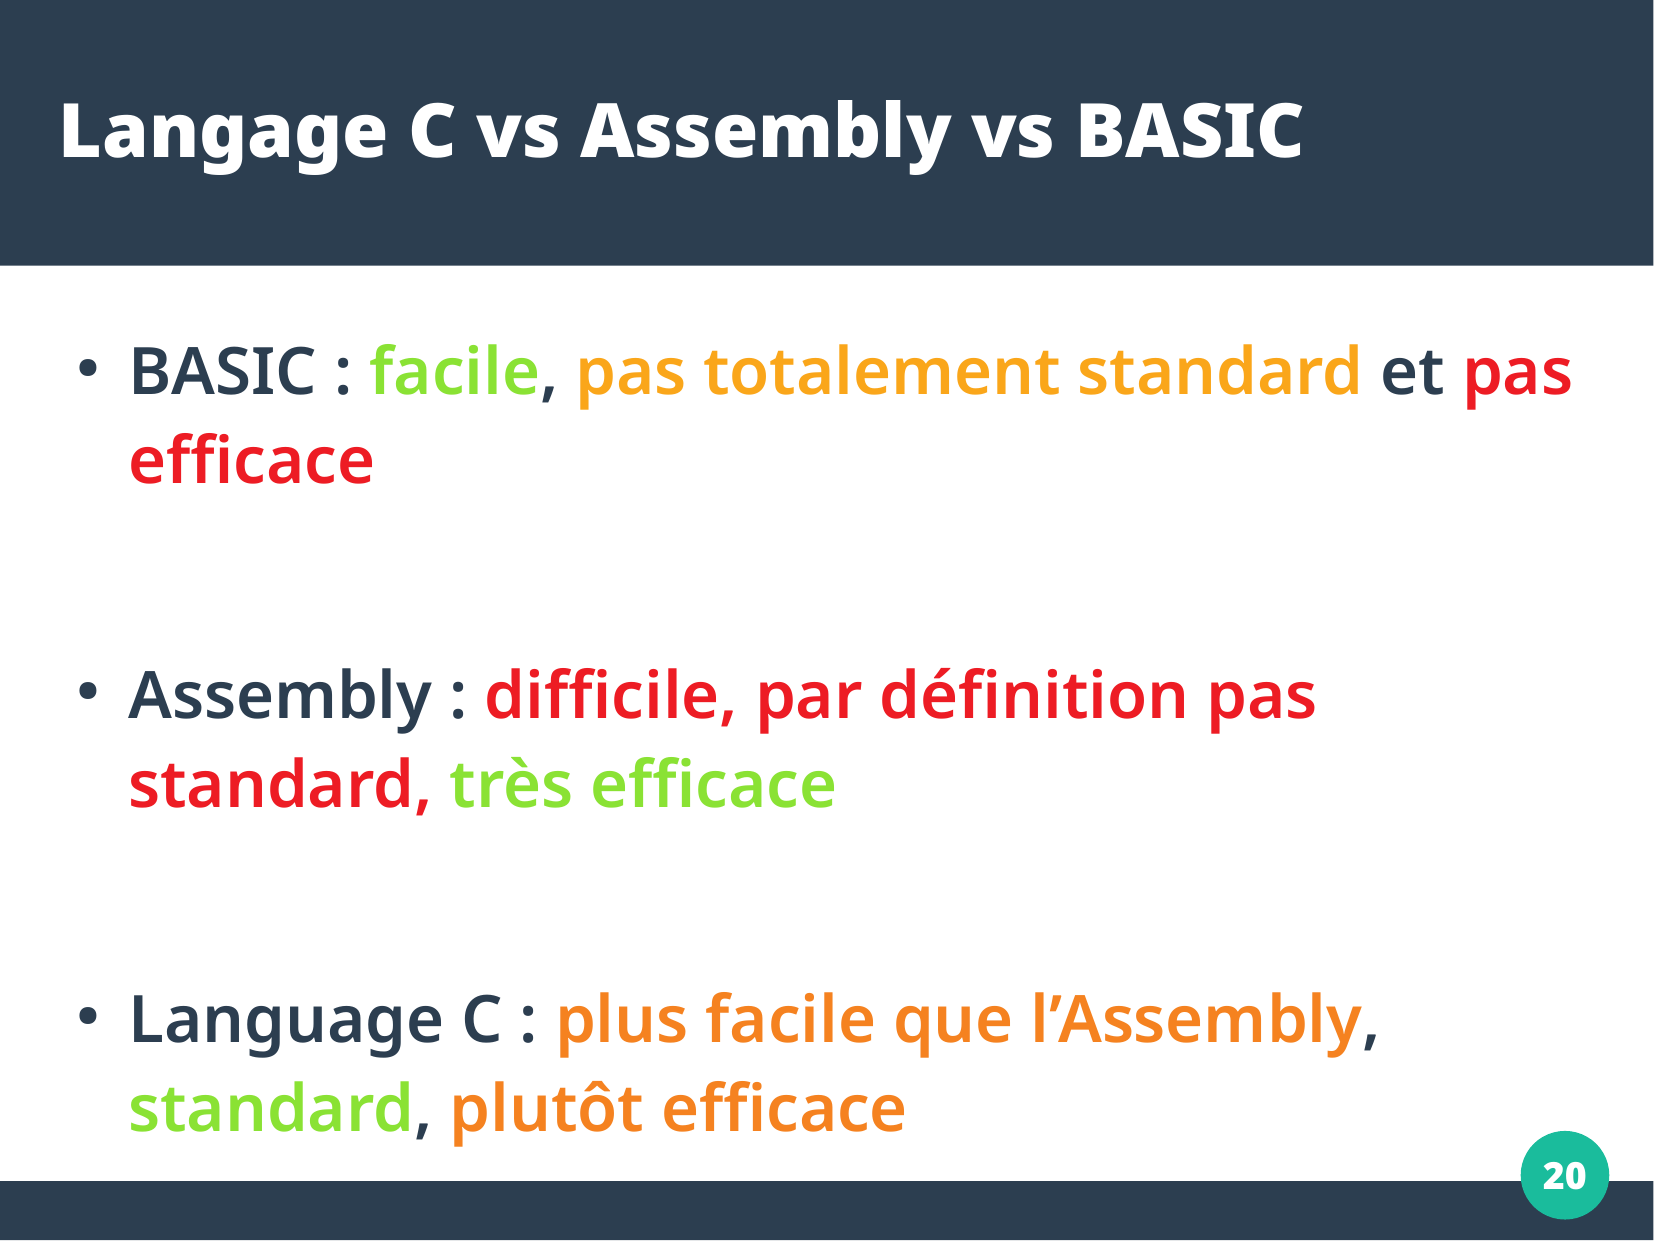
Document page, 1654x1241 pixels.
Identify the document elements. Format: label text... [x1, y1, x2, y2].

list BASIC : facile, pas totalement standard et pas efficace Assembly : difficile, par définition pas standard, très efficace Language C : plus facile que l’Assembly, standard, plutôt efficace [59, 324, 1595, 1152]
title Langage C vs Assembly vs BASIC [59, 49, 1595, 207]
